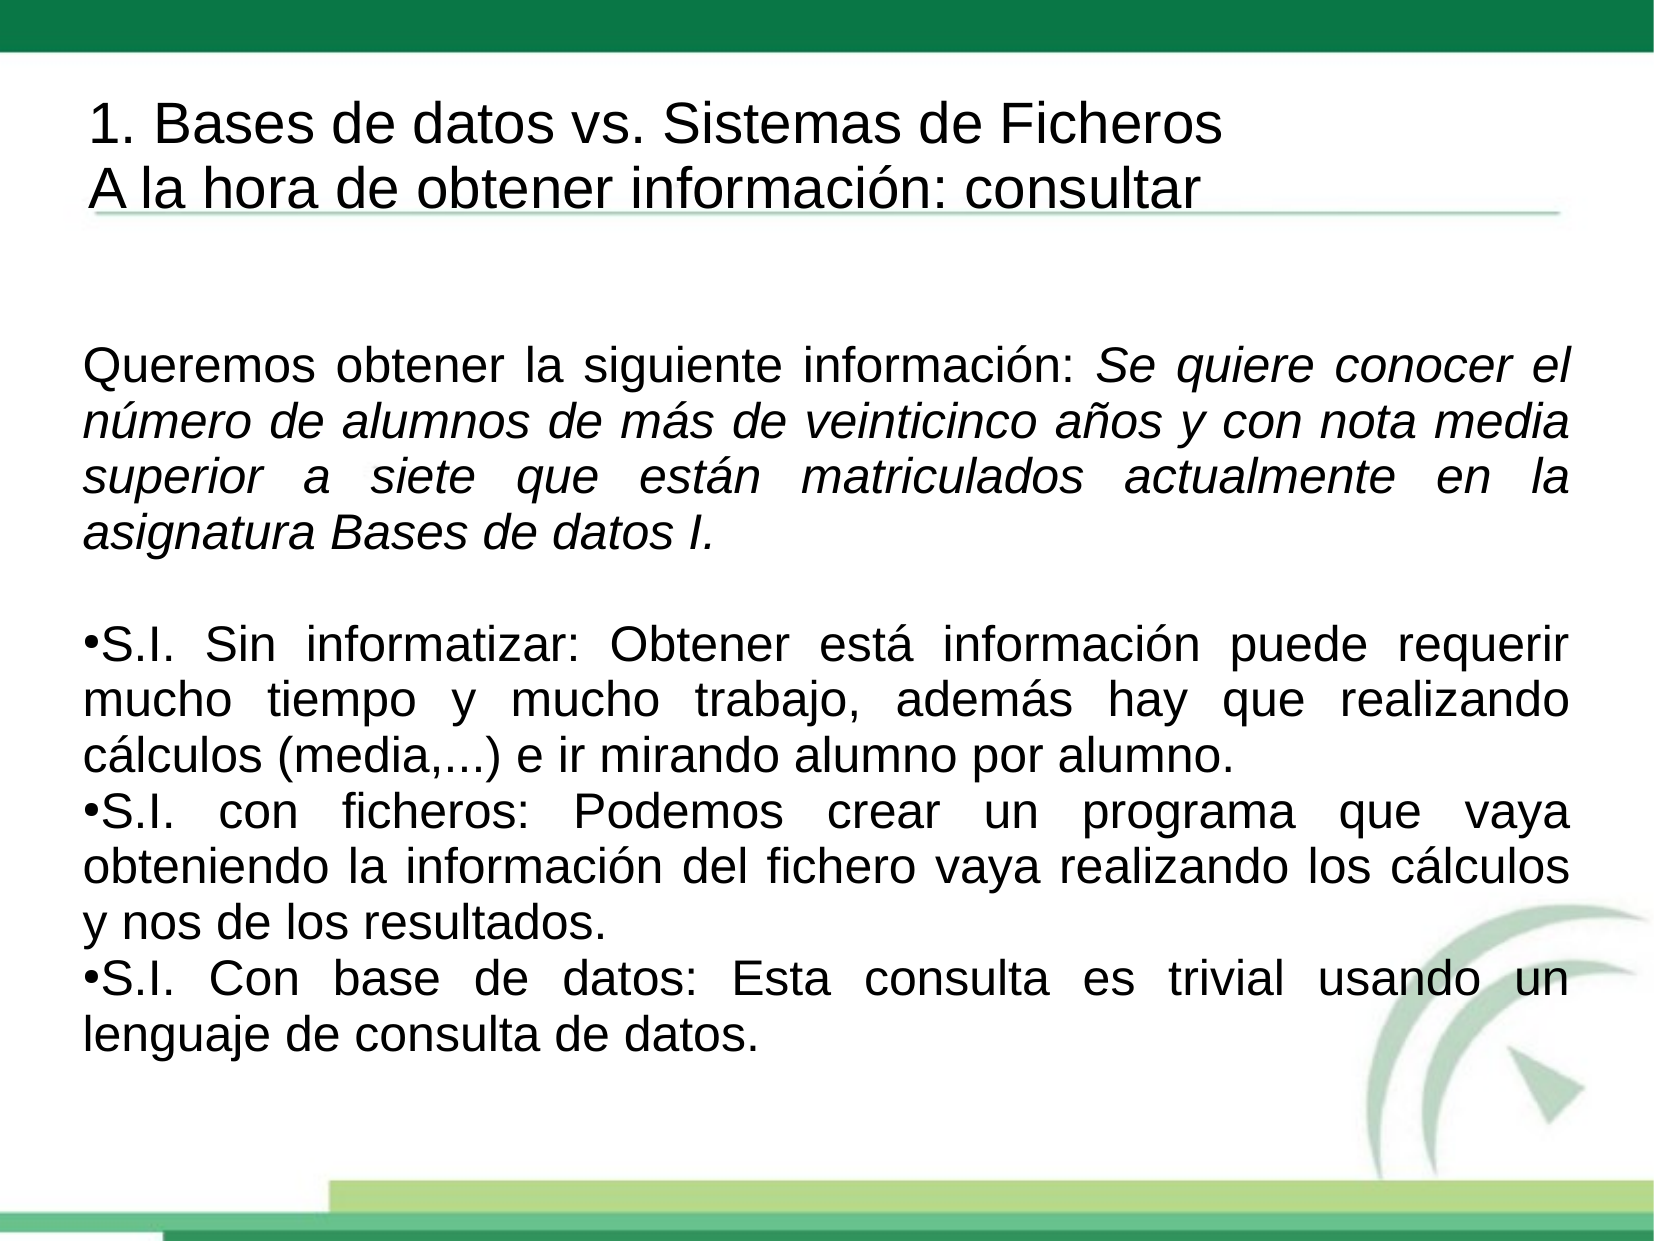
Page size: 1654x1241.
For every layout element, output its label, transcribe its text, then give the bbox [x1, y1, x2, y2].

picture [0, 0, 1654, 1241]
subtitle Queremos obtener la siguiente información: Se quiere conocer el número de alumnos de más de veinticinco años y con nota media superior a siete que están matriculados actualmente en la asignatura Bases de datos I. S.I. Sin informatizar: Obtener está información puede requerir mucho tiempo y mucho trabajo, además hay que realizando cálculos (media,...) e ir mirando alumno por alumno. S.I. con ficheros: Podemos crear un programa que vaya obteniendo la información del fichero vaya realizando los cálculos y nos de los resultados. S.I. Con base de datos: Esta consulta es trivial usando un lenguaje de consulta de datos. [82, 290, 1571, 1109]
title 1. Bases de datos vs. Sistemas de Ficheros A la hora de obtener información: consultar [88, 60, 1577, 253]
